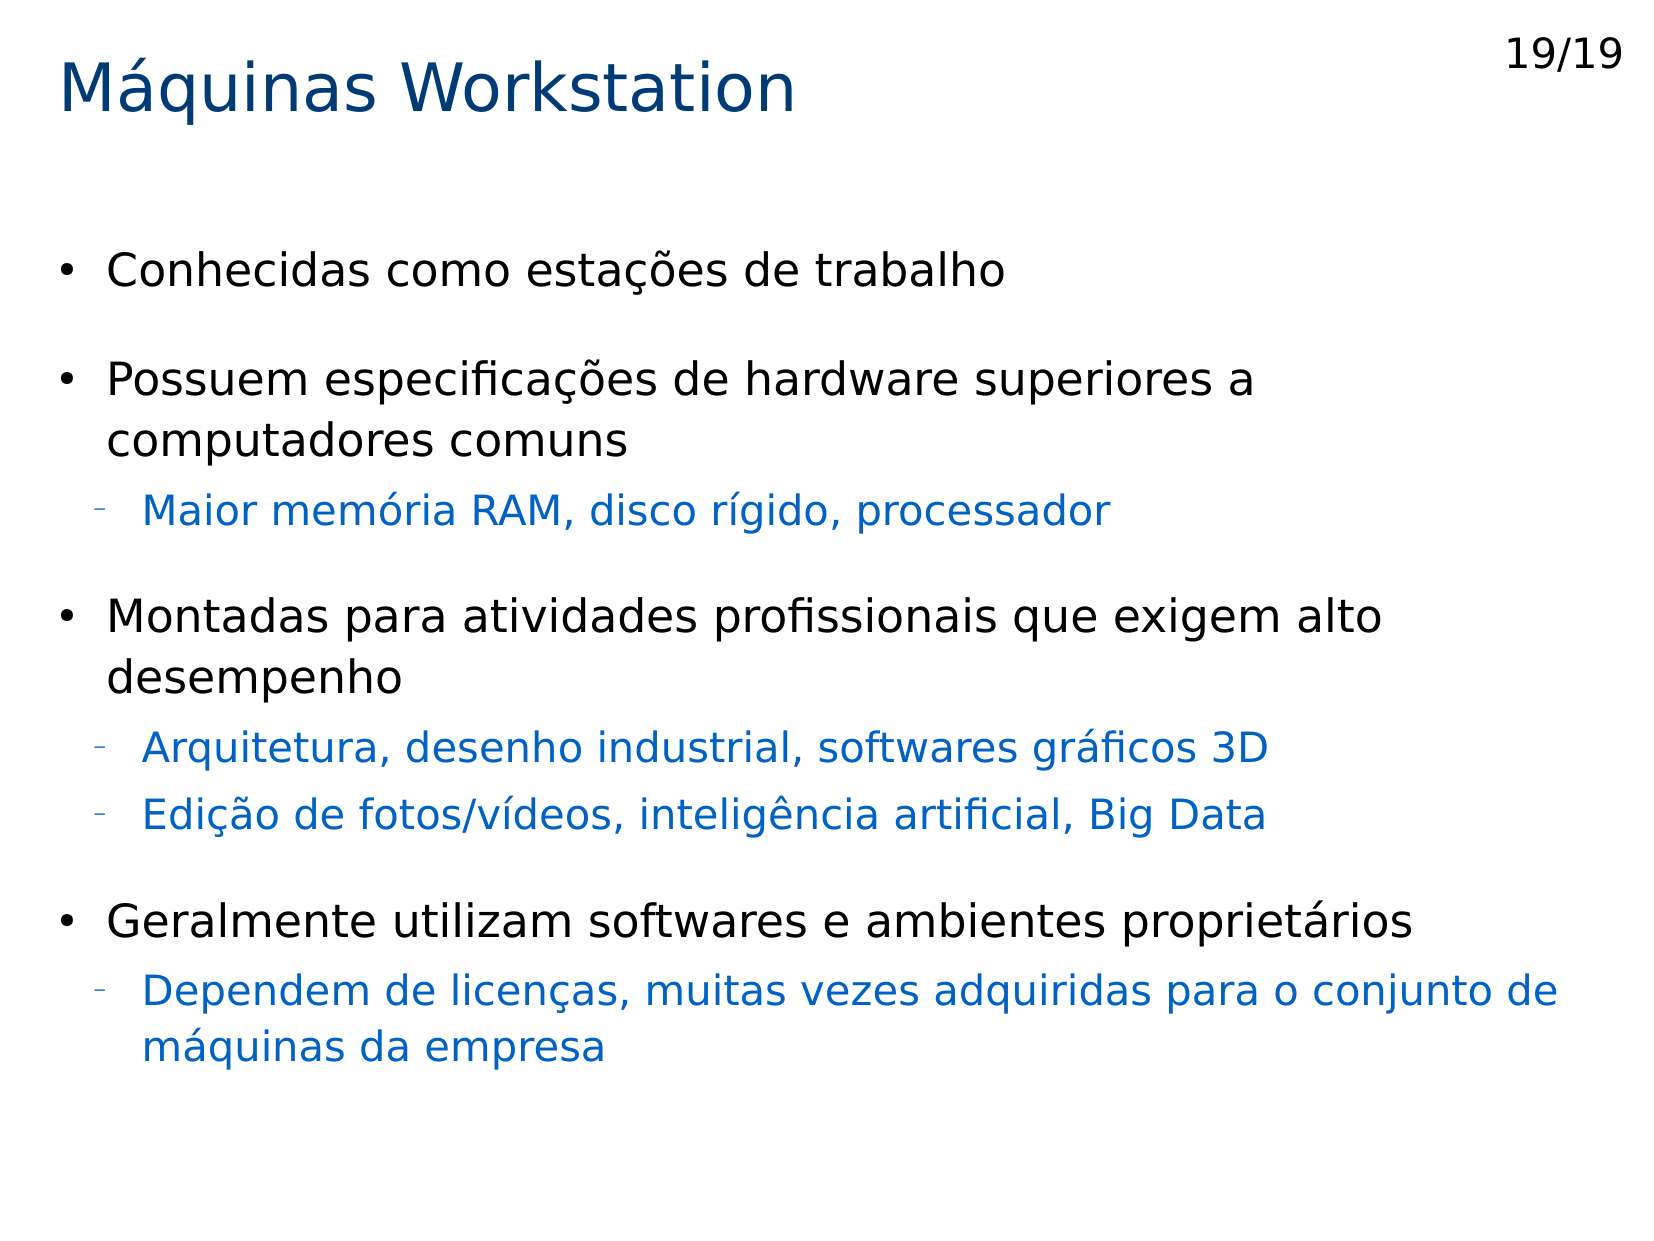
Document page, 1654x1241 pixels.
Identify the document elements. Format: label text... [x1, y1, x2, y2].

title Máquinas Workstation [59, 29, 1506, 148]
list Conhecidas como estações de trabalho Possuem especificações de hardware superiores a computadores comuns Maior memória RAM, disco rígido, processador Montadas para atividades profissionais que exigem alto desempenho Arquitetura, desenho industrial, softwares gráficos 3D Edição de fotos/vídeos, inteligência artificial, Big Data Geralmente utilizam softwares e ambientes proprietários Dependem de licenças, muitas vezes adquiridas para o conjunto de máquinas da empresa [59, 236, 1595, 1211]
